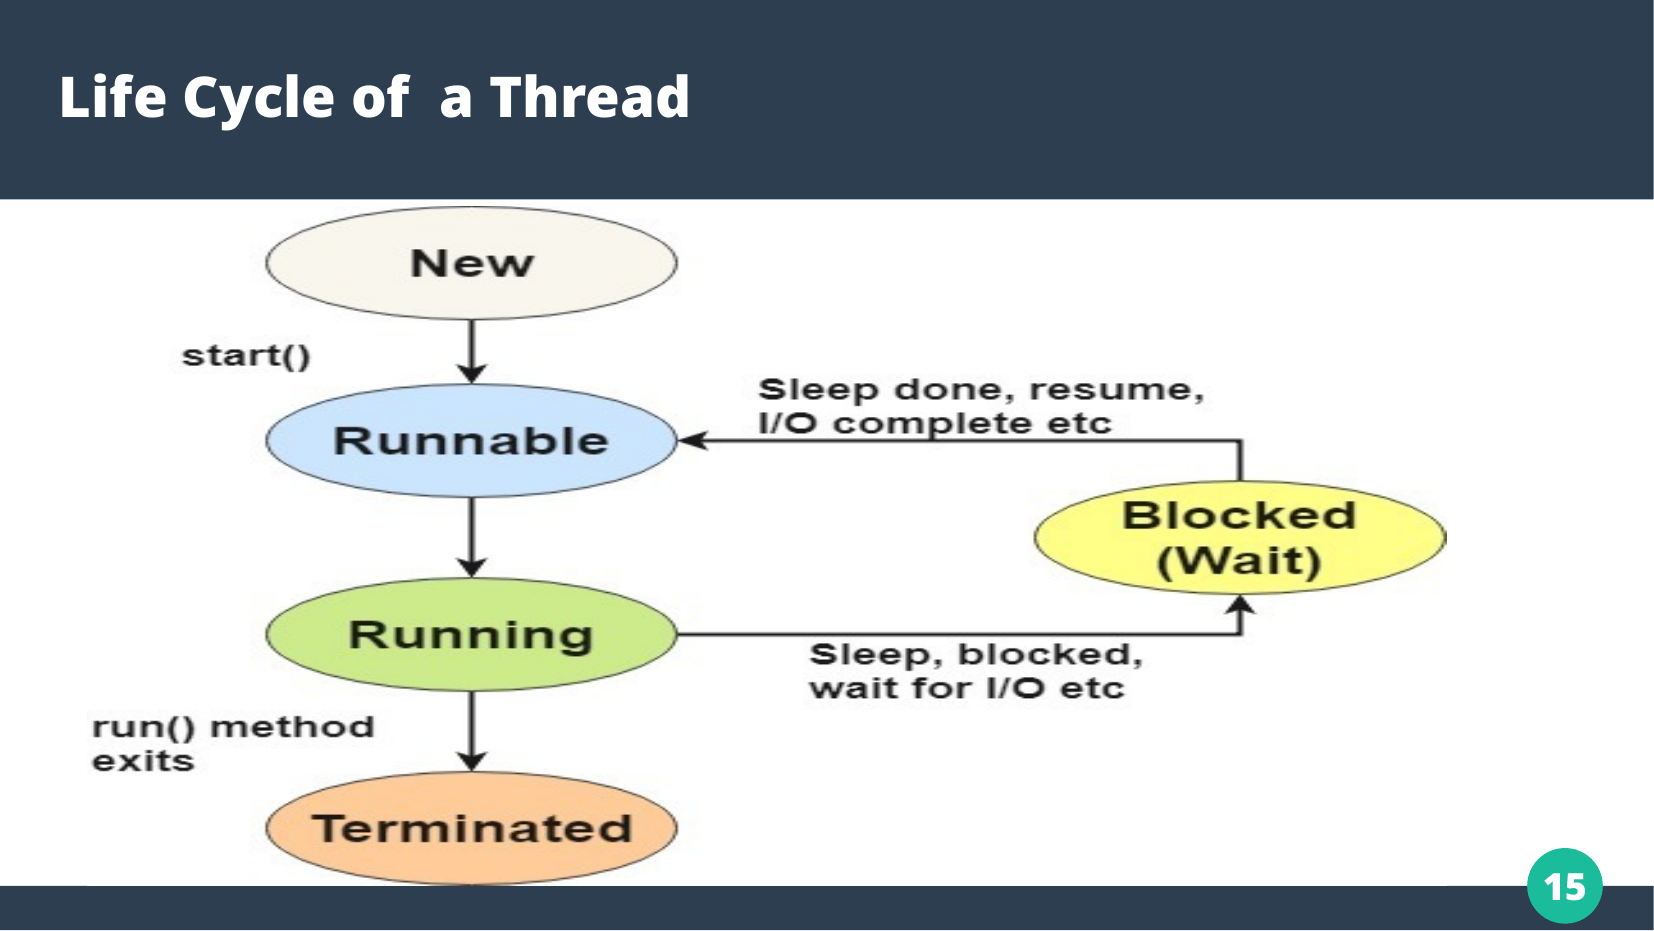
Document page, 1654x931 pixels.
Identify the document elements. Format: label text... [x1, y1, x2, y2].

picture [87, 206, 1447, 886]
title Life Cycle of a Thread [59, 37, 1595, 155]
